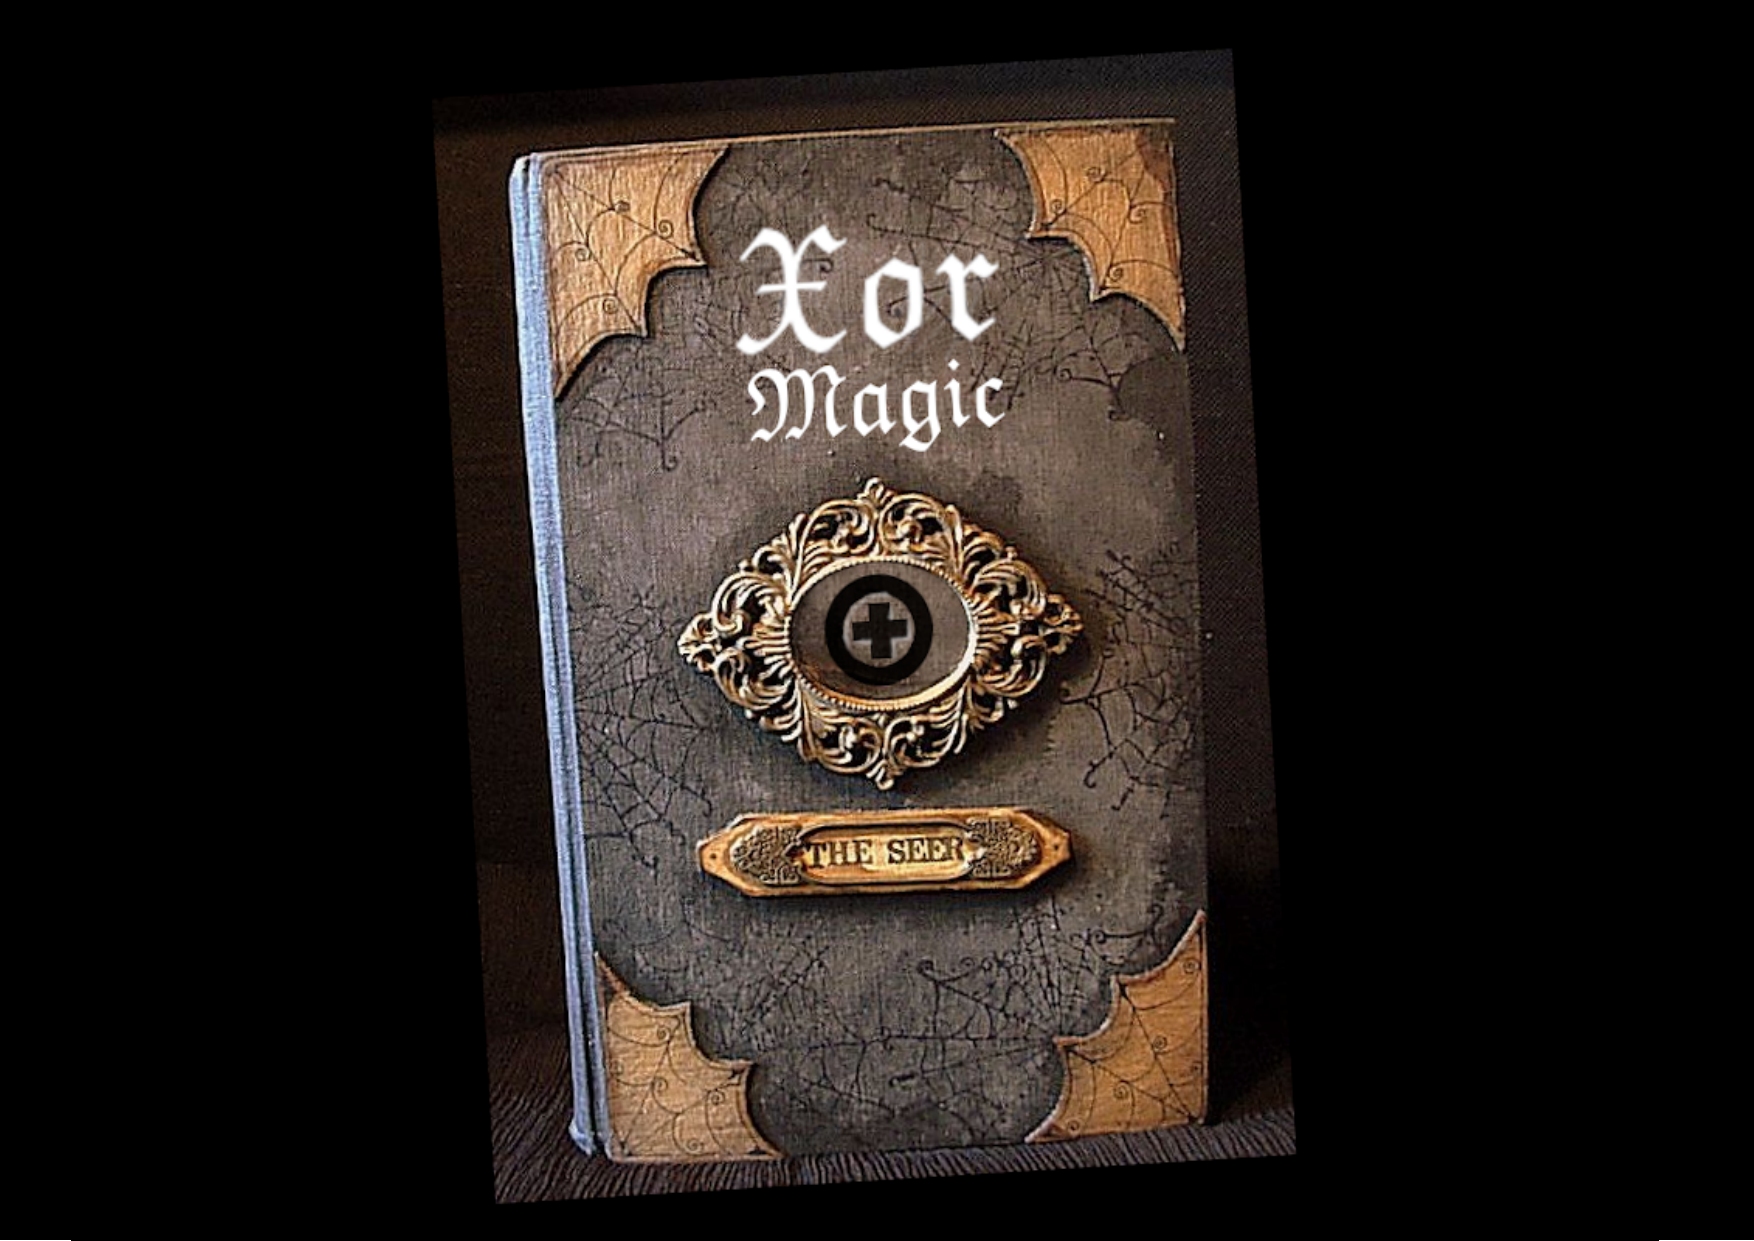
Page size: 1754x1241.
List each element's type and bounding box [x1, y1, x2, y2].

picture [71, 12, 1659, 1241]
